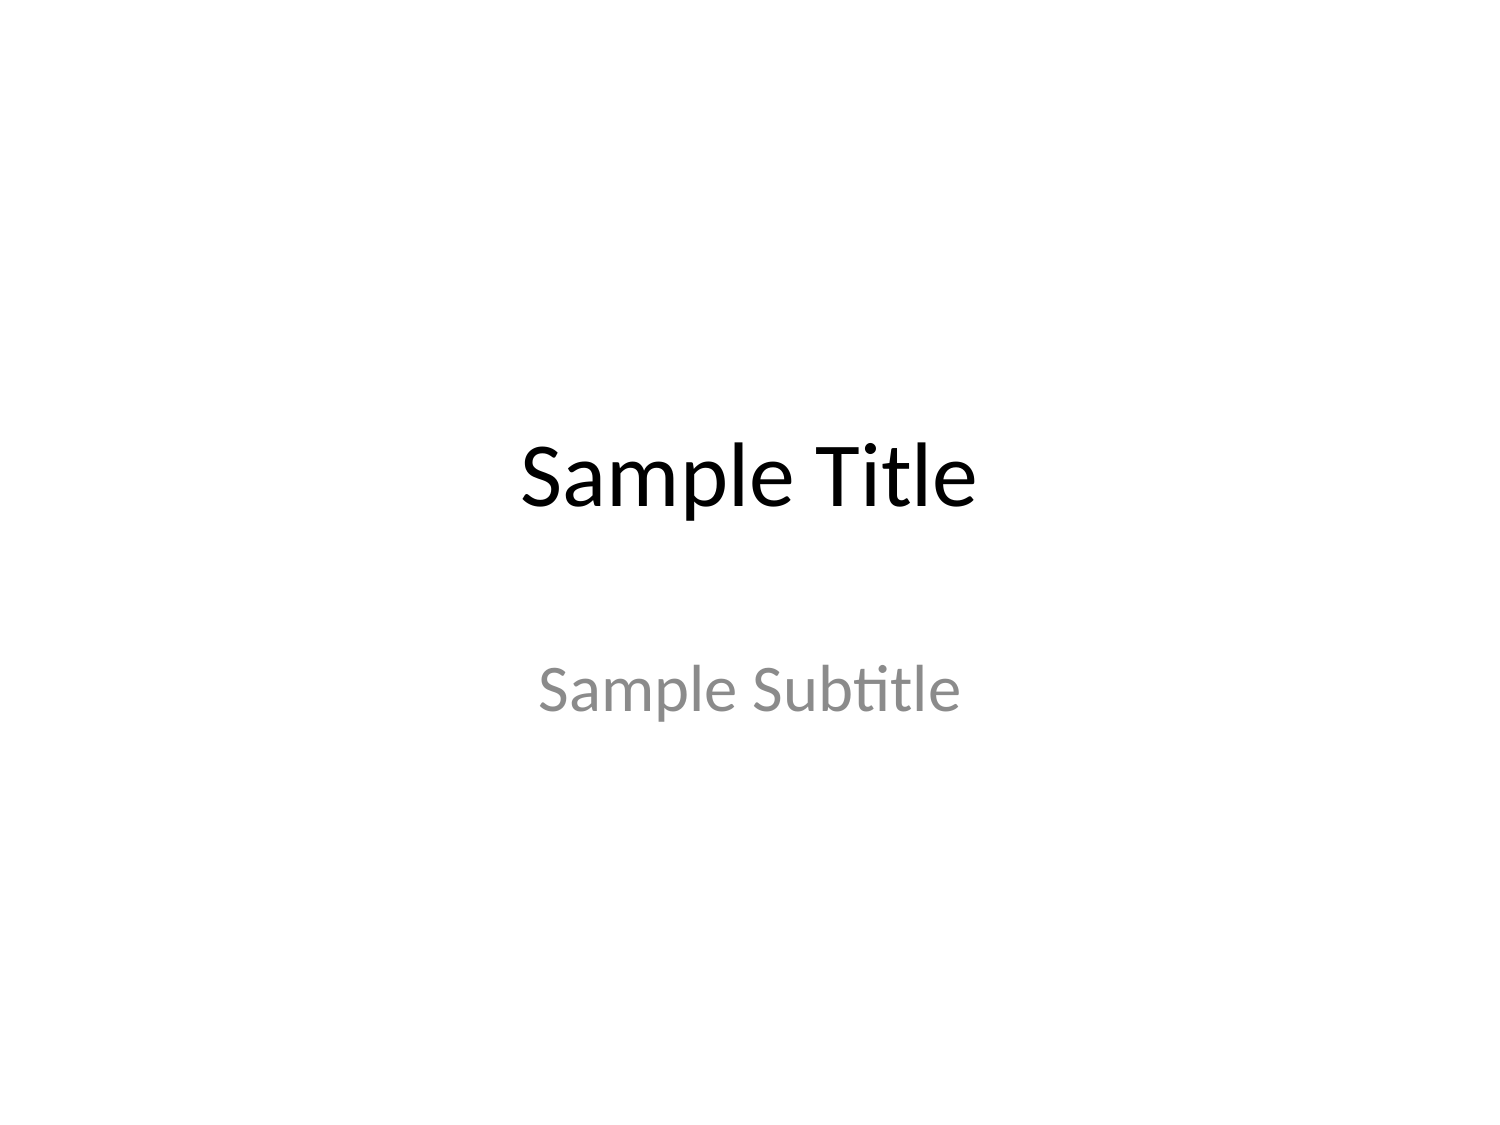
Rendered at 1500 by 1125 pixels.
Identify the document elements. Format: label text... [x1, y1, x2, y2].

title Sample Title [112, 349, 1388, 591]
subtitle Sample Subtitle [225, 637, 1275, 925]
